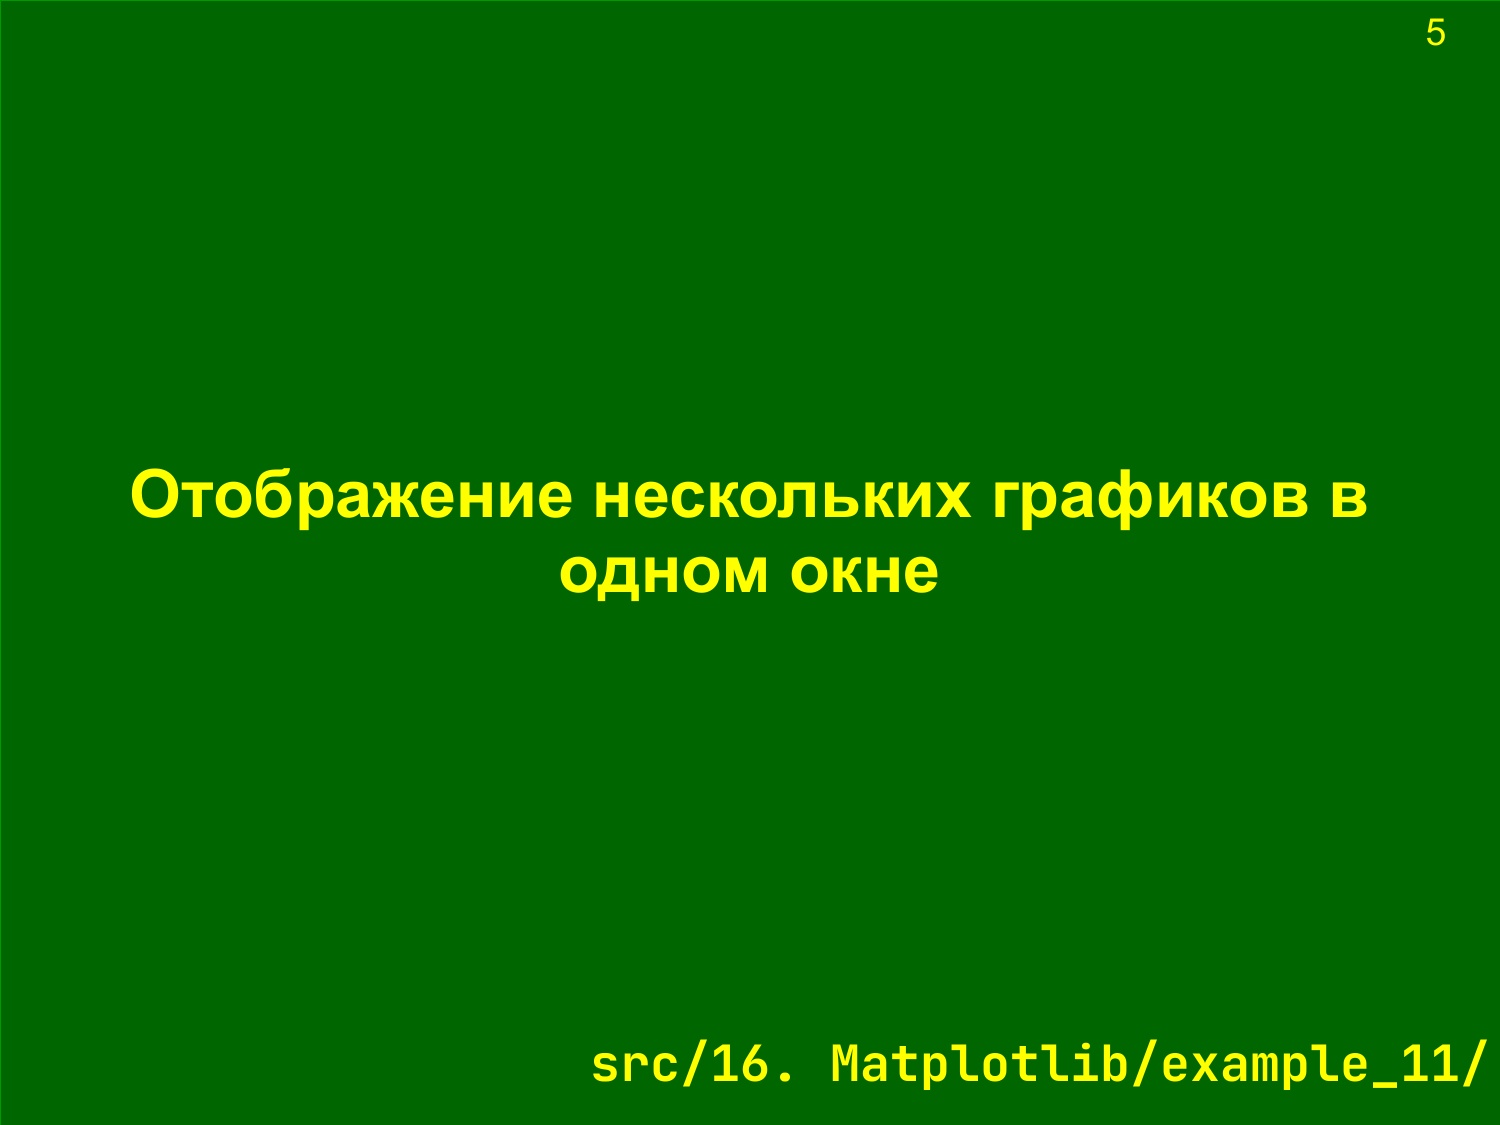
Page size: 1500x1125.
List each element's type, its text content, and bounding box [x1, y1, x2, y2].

title src/16. Matplotlib/example_11/ [59, 1021, 1490, 1106]
title Отображение нескольких графиков в одном окне [75, 419, 1426, 645]
